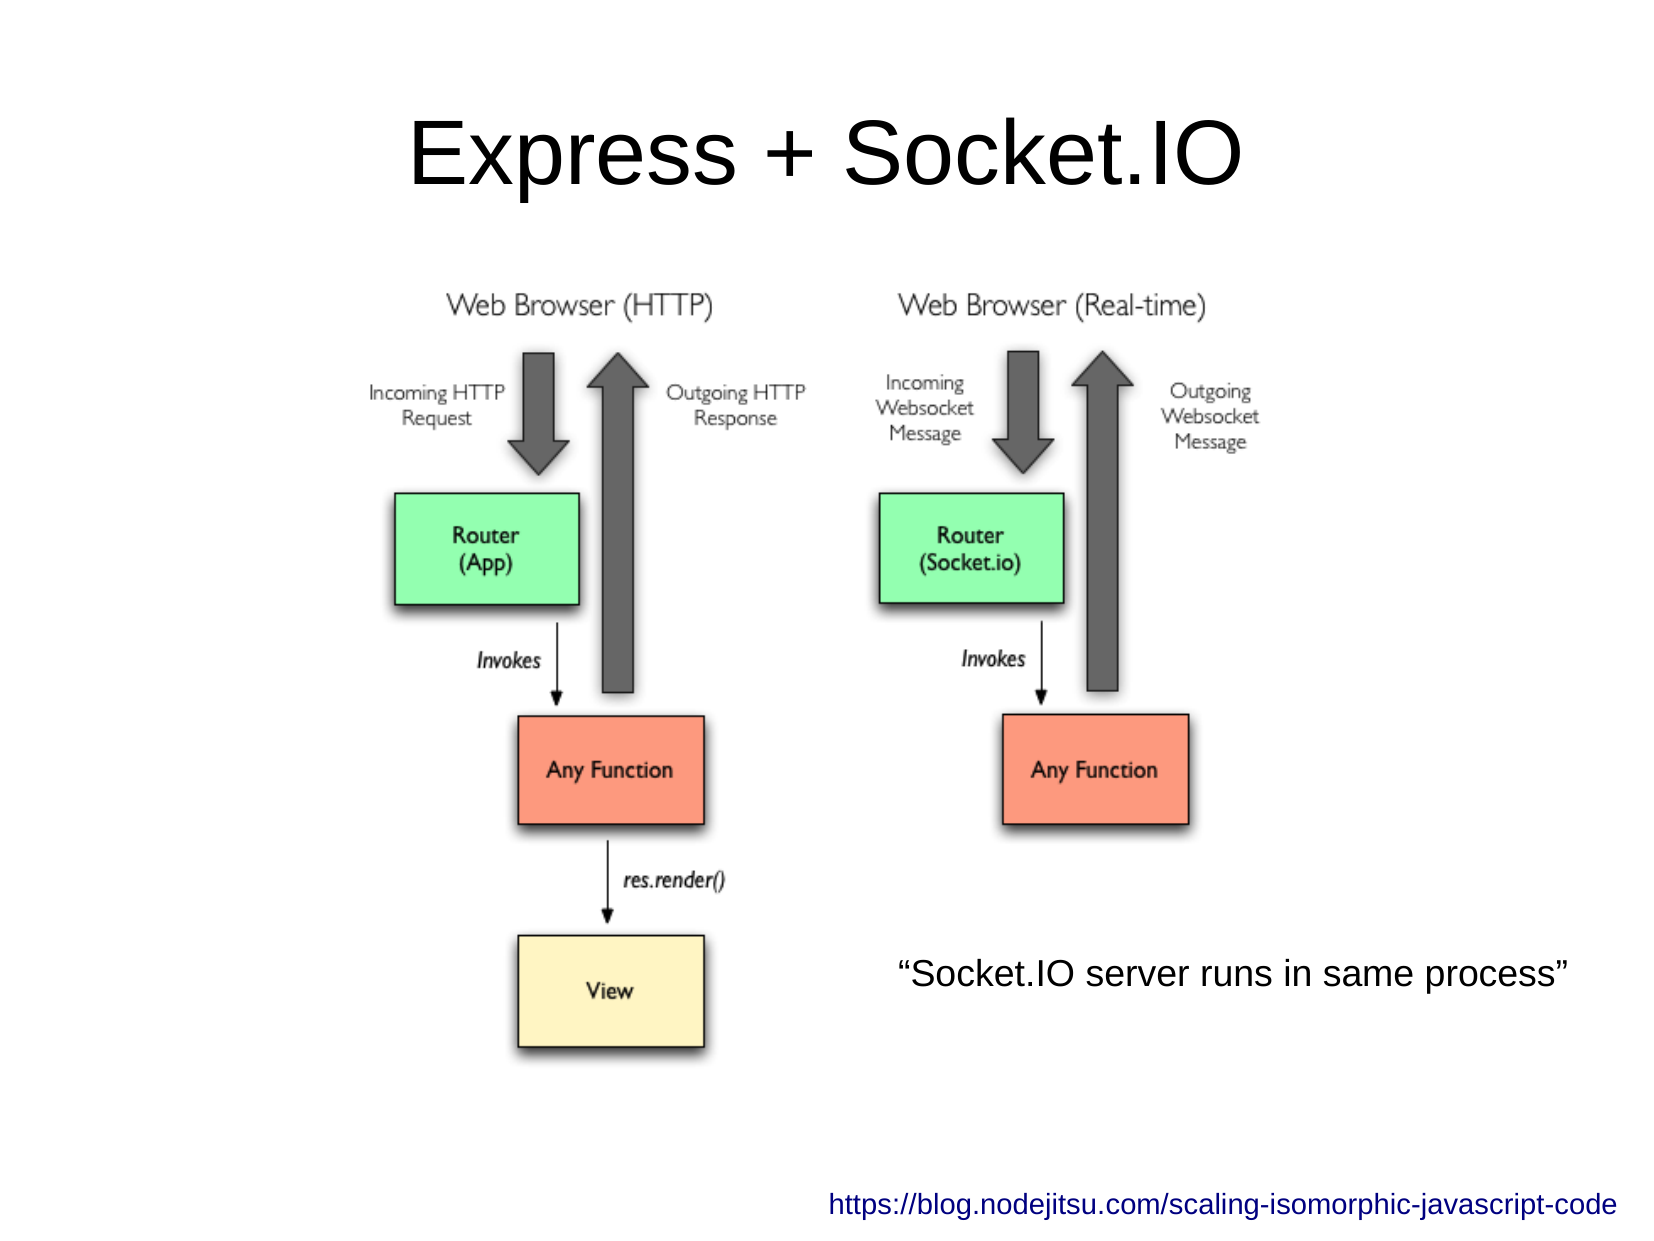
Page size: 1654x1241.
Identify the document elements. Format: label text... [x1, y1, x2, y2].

text_box “Socket.IO server runs in same process” [883, 944, 1585, 1002]
text_box https://blog.nodejitsu.com/scaling-isomorphic-javascript-code [813, 1180, 1630, 1229]
title Express + Socket.IO [82, 49, 1571, 257]
picture [354, 270, 1276, 1087]
